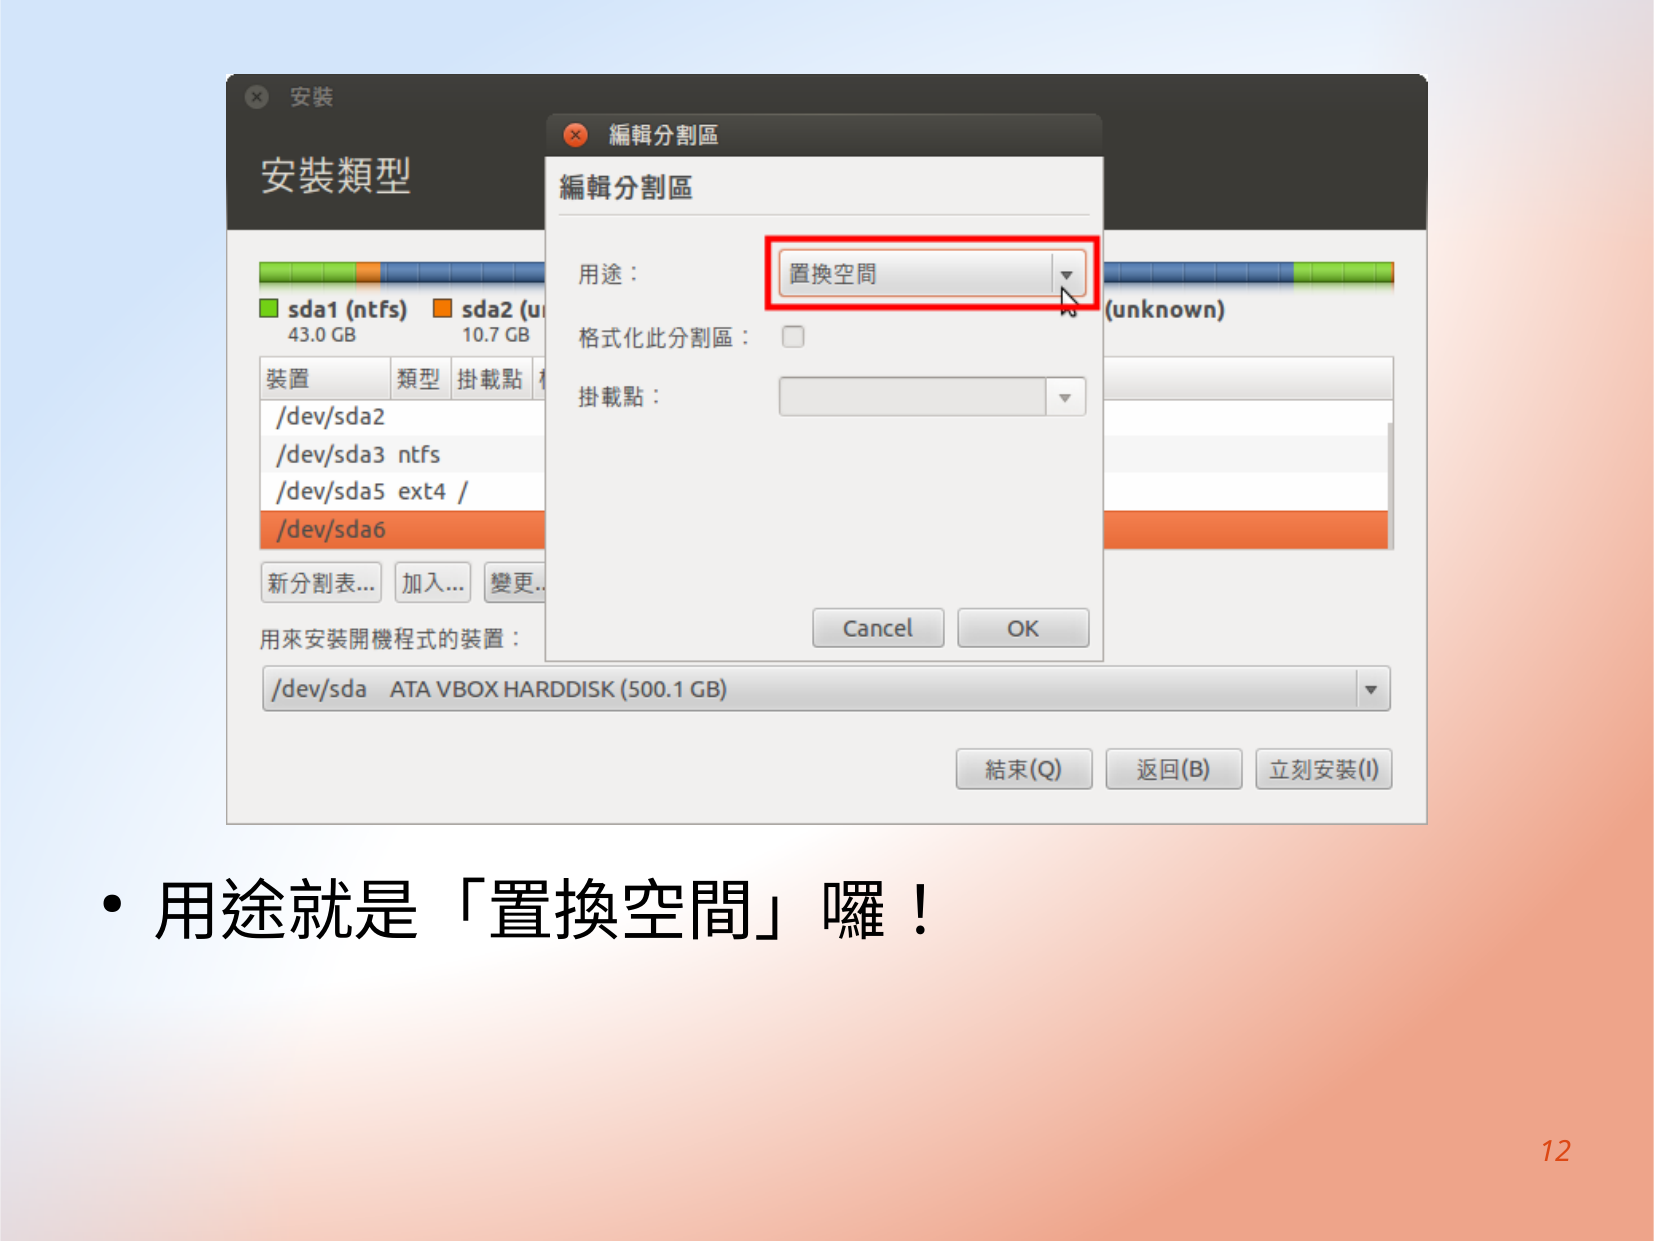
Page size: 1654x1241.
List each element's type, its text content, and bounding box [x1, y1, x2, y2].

list 用途就是「置換空間」囉！ [82, 857, 1571, 1201]
picture [0, 0, 1654, 1241]
